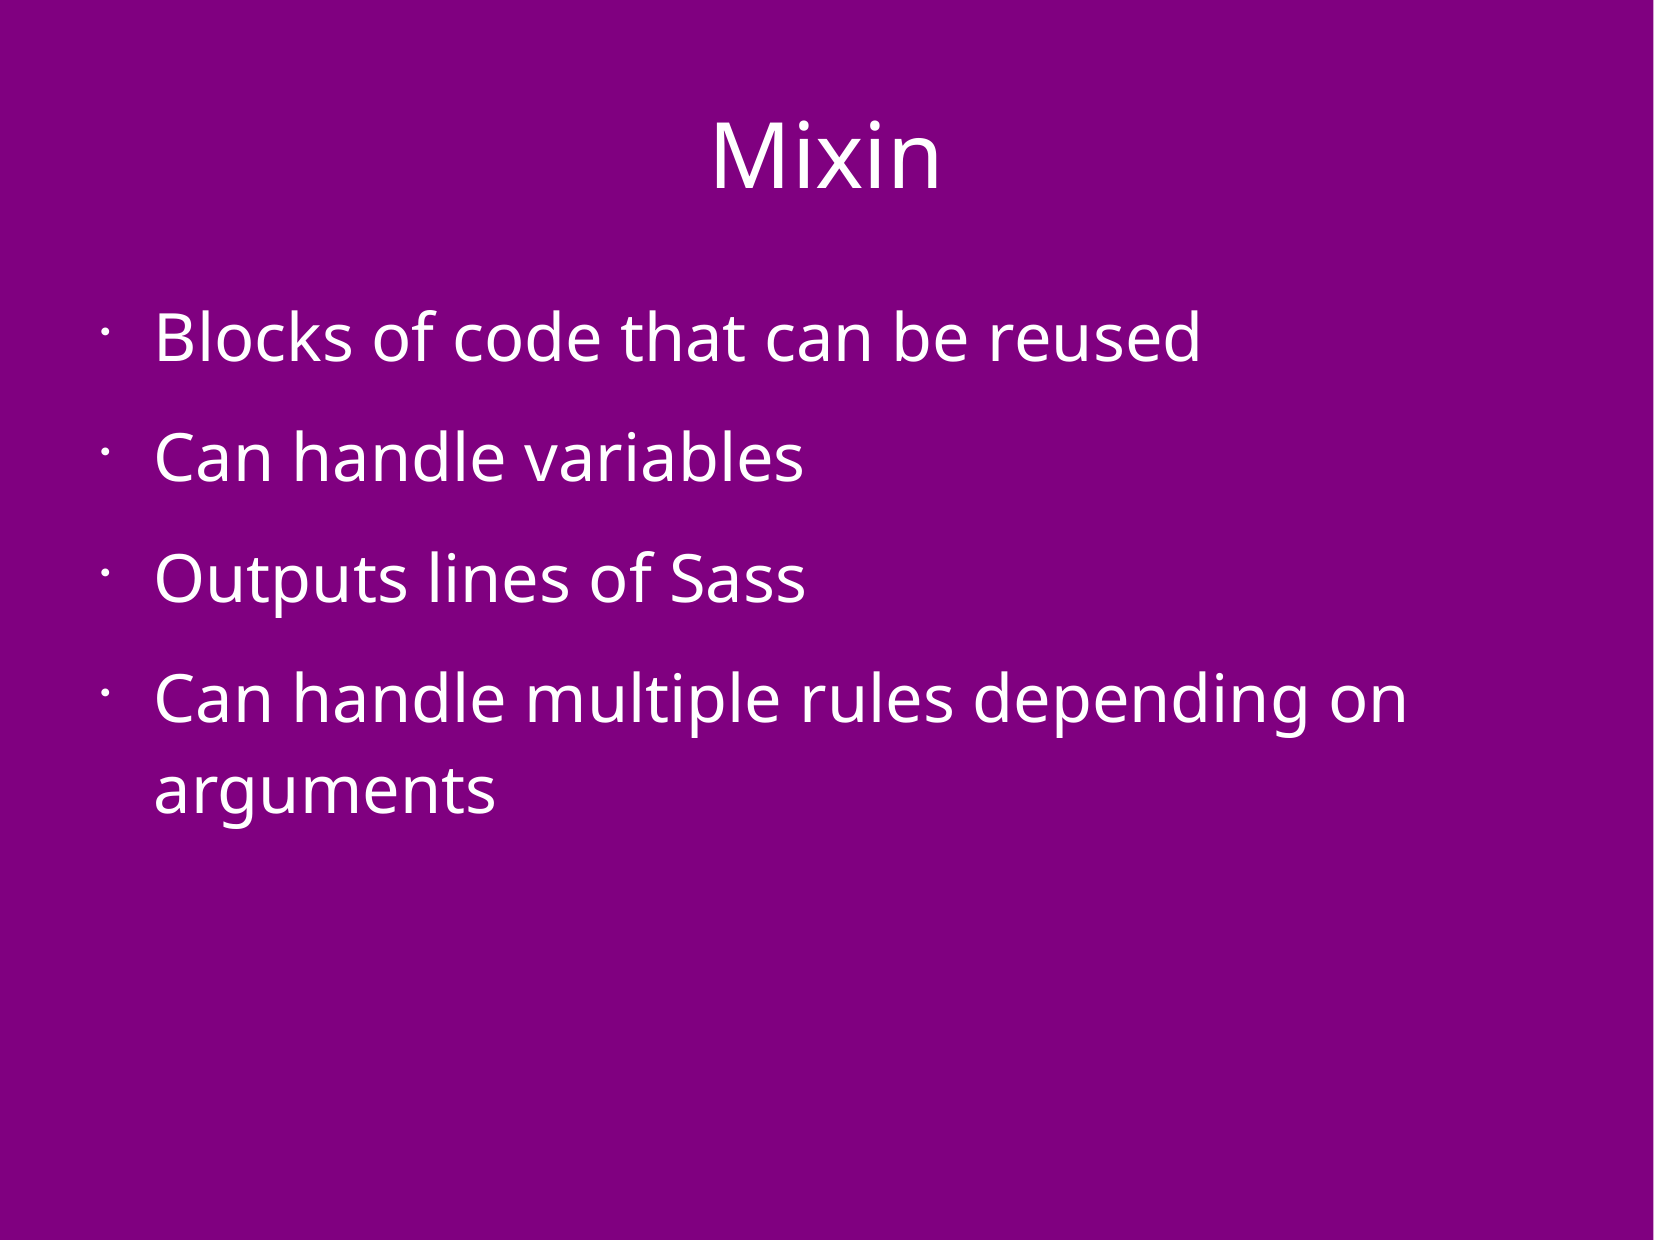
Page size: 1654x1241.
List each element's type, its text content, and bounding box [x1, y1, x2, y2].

title Mixin [82, 49, 1571, 257]
list Blocks of code that can be reused Can handle variables Outputs lines of Sass Can handle multiple rules depending on arguments [82, 290, 1571, 1094]
